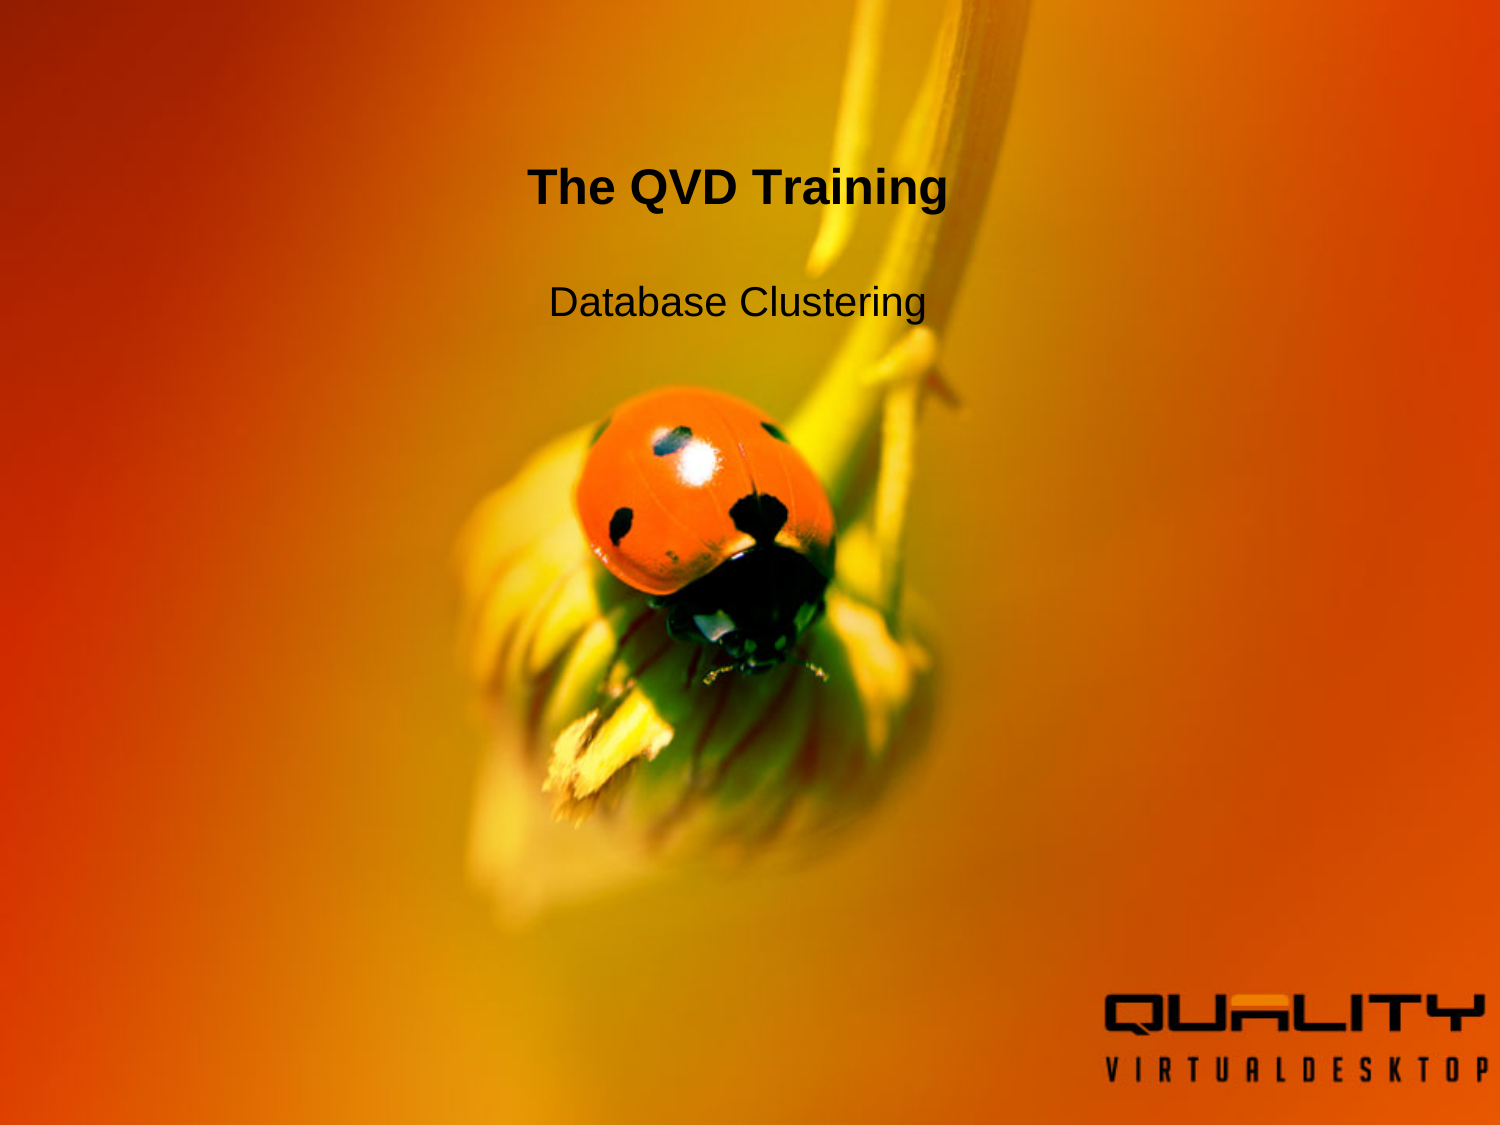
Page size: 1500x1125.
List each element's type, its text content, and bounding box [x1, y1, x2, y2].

text_box The QVD Training Database Clustering [289, 101, 1187, 333]
picture [0, 0, 1500, 1125]
